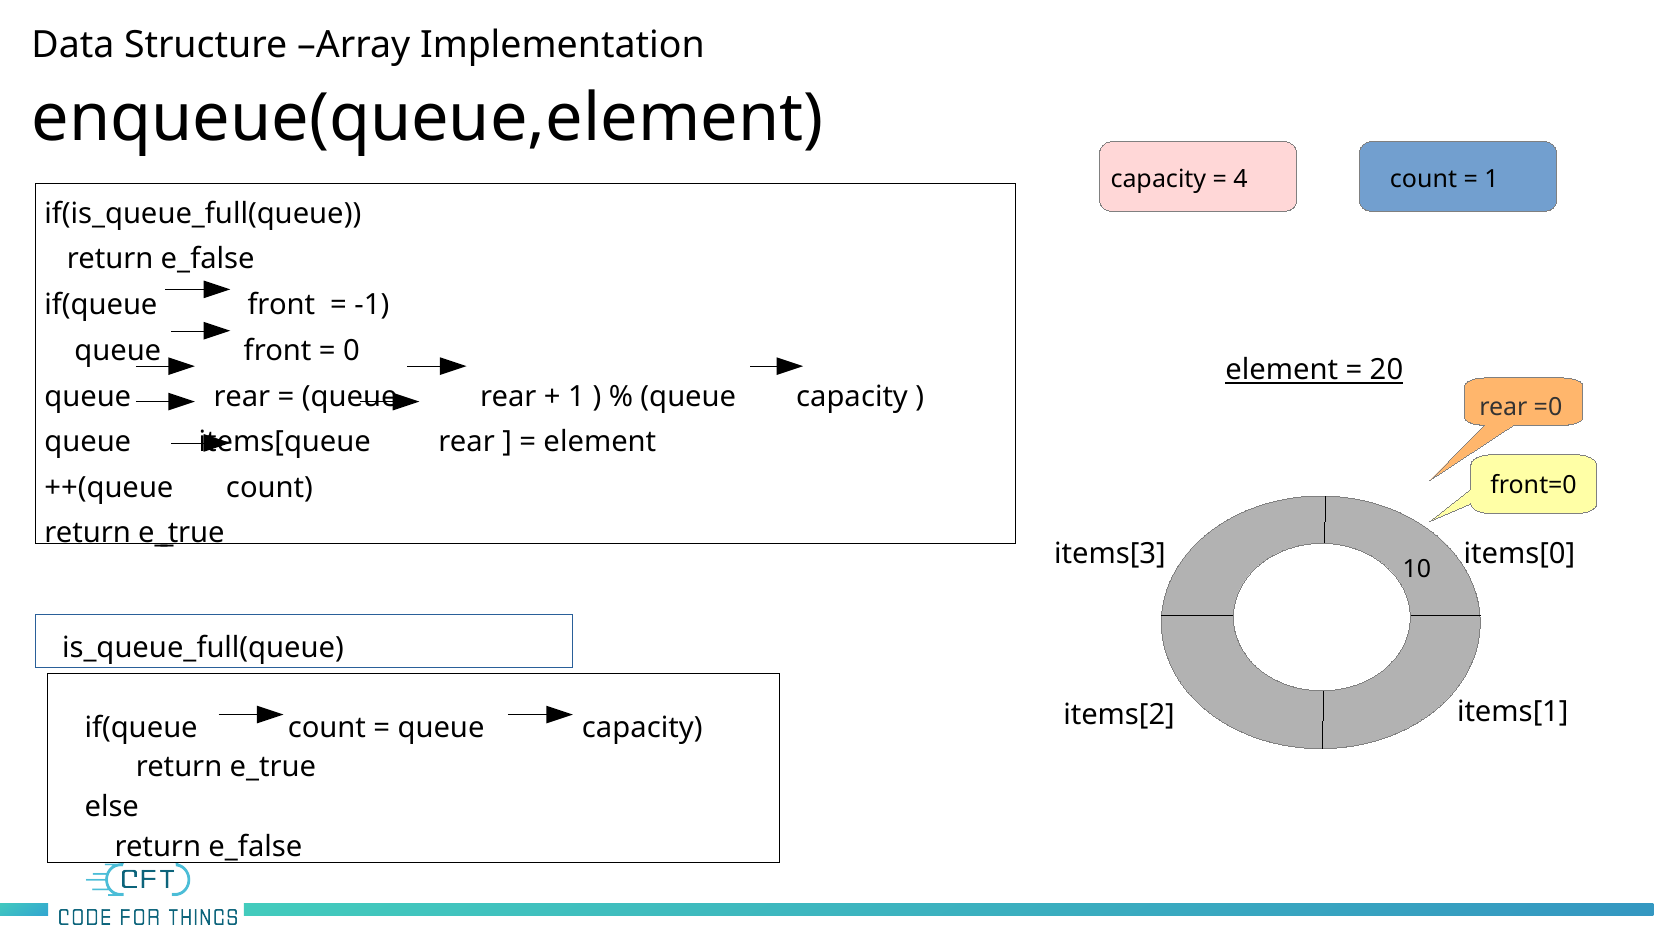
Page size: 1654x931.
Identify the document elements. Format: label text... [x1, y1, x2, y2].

text_box front=0 [1429, 454, 1597, 522]
text_box [1359, 141, 1557, 153]
text_box [158, 840, 166, 854]
text_box items[3] [1039, 524, 1208, 574]
text_box [212, 842, 220, 847]
text_box rear =0 [1464, 381, 1591, 426]
text_box is_queue_full(queue) if(queue count = queue capacity) return e_true else return e_false [47, 619, 733, 840]
text_box [1161, 496, 1481, 749]
picture [59, 863, 237, 925]
text_box [130, 842, 138, 847]
text_box 10 [1387, 543, 1450, 588]
text_box items[0] [1448, 524, 1609, 574]
text_box [289, 842, 297, 847]
text_box [35, 520, 1016, 544]
text_box items[2] [1048, 685, 1208, 735]
text_box count = 1 [1349, 153, 1571, 206]
text_box [1101, 206, 1295, 212]
text_box element = 20 [1210, 340, 1441, 390]
text_box [1099, 141, 1297, 153]
text_box [1469, 377, 1579, 381]
text_box if(is_queue_full(queue)) return e_false if(queue front = -1) queue front = 0 queue rear = (queue rear + 1 ) % (queue capacity ) queue items[queue rear ] = element ++(queue count) return e_true [29, 184, 1046, 520]
text_box [1361, 206, 1555, 212]
text_box [35, 614, 573, 668]
title Data Structure –Array Implementation enqueue(queue,element) [31, 12, 1535, 166]
text_box [47, 673, 780, 863]
text_box [1429, 426, 1513, 481]
text_box capacity = 4 [1089, 153, 1312, 206]
text_box items[1] [1442, 682, 1609, 732]
text_box [252, 848, 259, 854]
